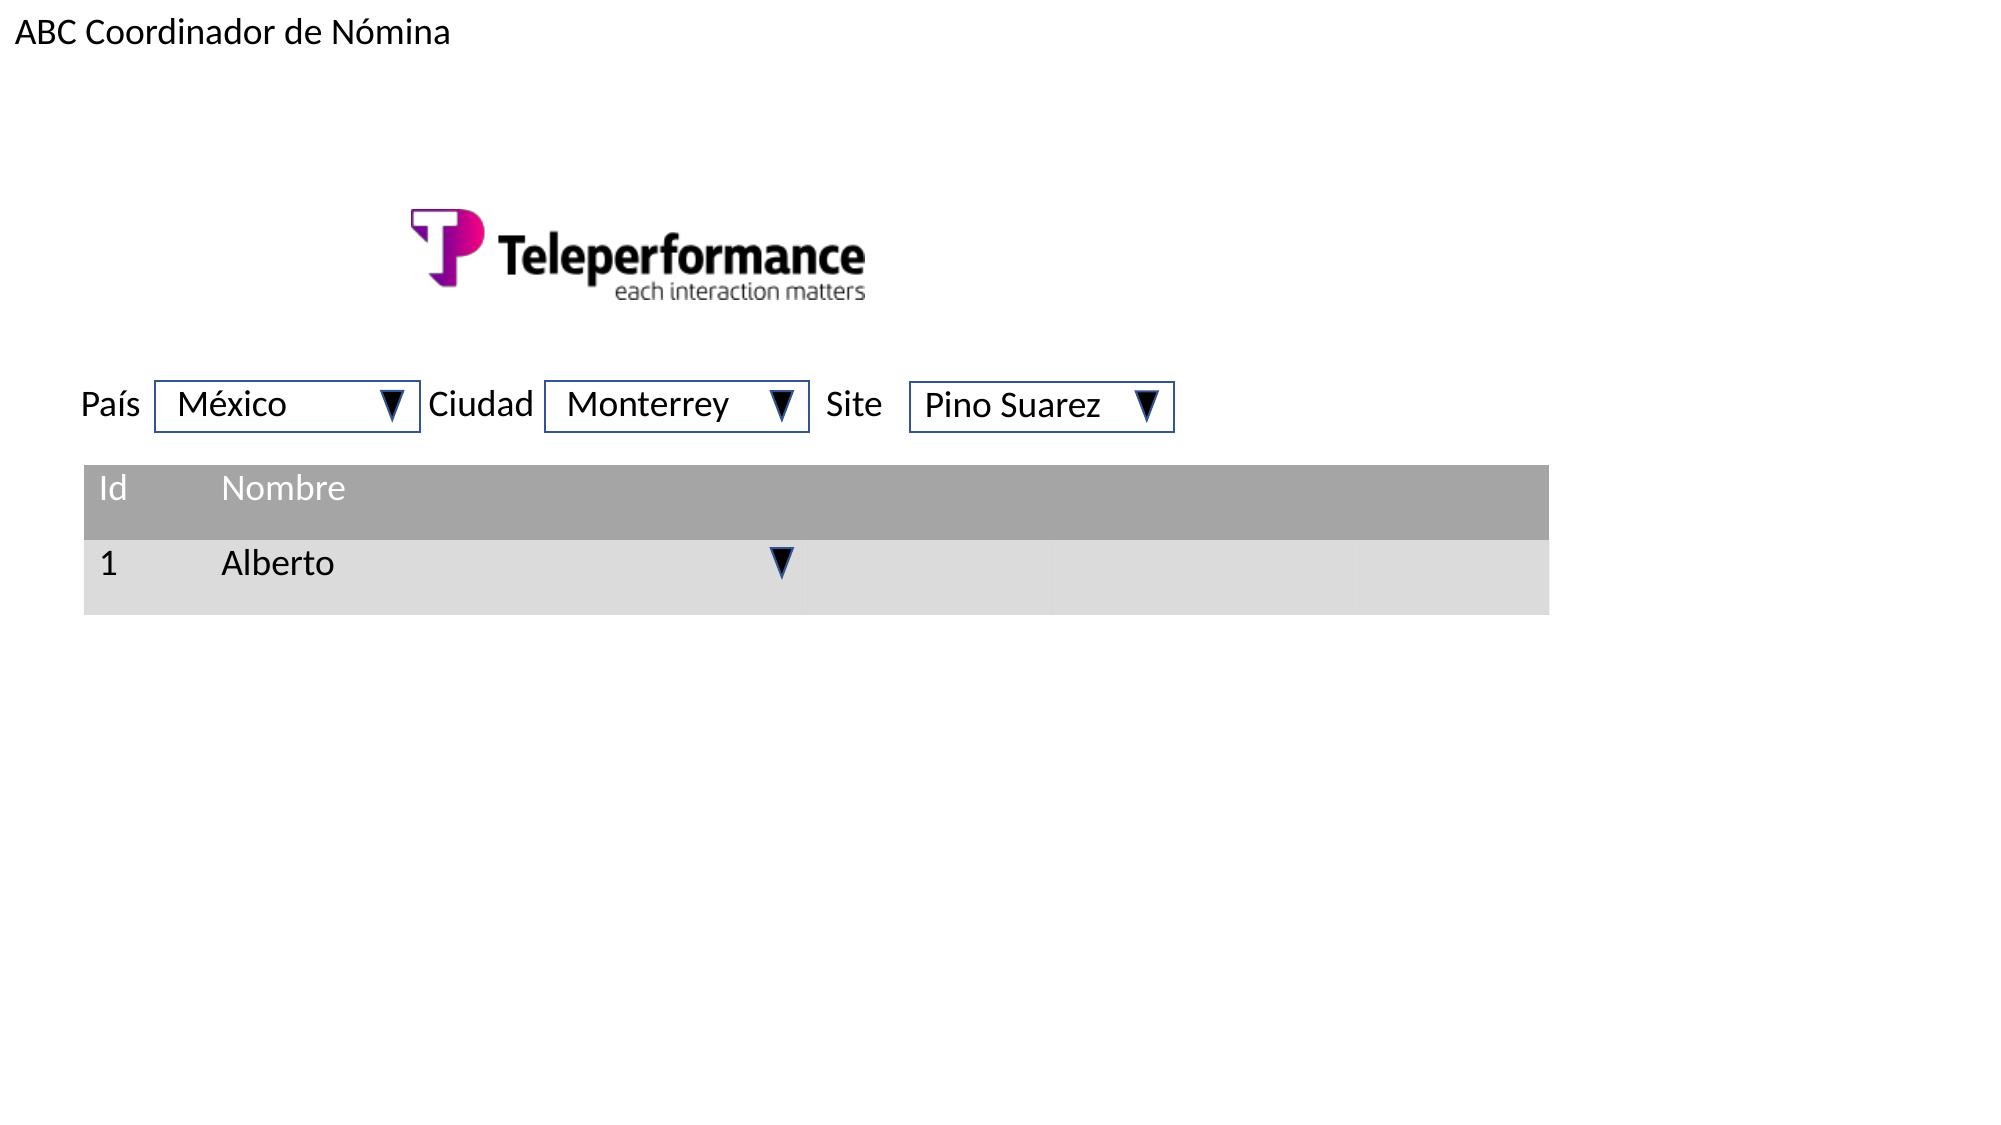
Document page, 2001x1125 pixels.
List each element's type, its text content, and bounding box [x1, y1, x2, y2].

text_box [381, 390, 404, 420]
table_cell 1 [84, 540, 206, 615]
text_box Monterrey [551, 371, 753, 432]
text_box Pino Suarez [910, 372, 1118, 432]
table_header Nombre [206, 465, 802, 540]
table_cell Alberto [206, 540, 802, 615]
text_box País [56, 371, 156, 432]
table_header [1356, 465, 1549, 540]
text_box Site [808, 371, 898, 432]
table_header [1051, 465, 1356, 540]
text_box Ciudad [410, 371, 550, 432]
table_cell [1356, 540, 1549, 615]
text_box ABC Coordinador de Nómina [0, 0, 534, 60]
picture [411, 209, 865, 300]
text_box [770, 391, 793, 420]
text_box México [162, 371, 364, 432]
table_header [802, 465, 1051, 540]
text_box [770, 548, 793, 577]
text_box [1135, 391, 1158, 421]
table_cell [802, 540, 1051, 615]
table_cell [1051, 540, 1356, 615]
table_header Id [84, 465, 206, 540]
